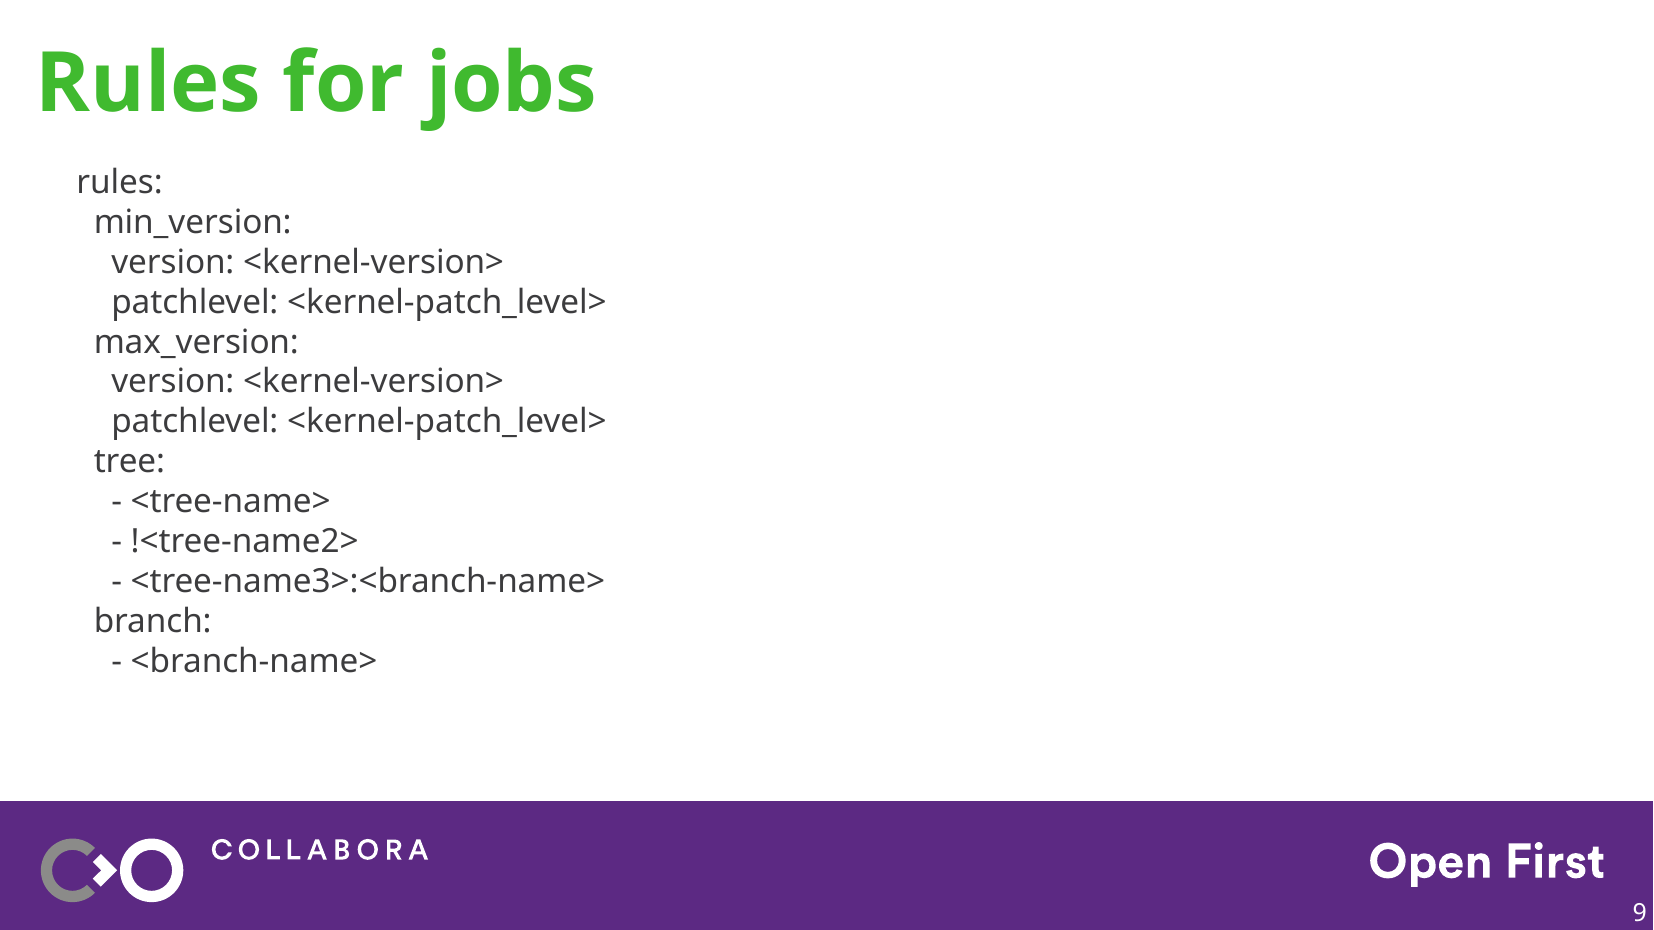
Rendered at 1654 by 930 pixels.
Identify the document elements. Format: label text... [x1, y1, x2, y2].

list rules: min_version: version: <kernel-version> patchlevel: <kernel-patch_level> max_version: version: <kernel-version> patchlevel: <kernel-patch_level> tree: - <tree-name> - !<tree-name2> - <tree-name3>:<branch-name> branch: - <branch-name> [41, 160, 1613, 802]
title Rules for jobs [35, 28, 1608, 192]
